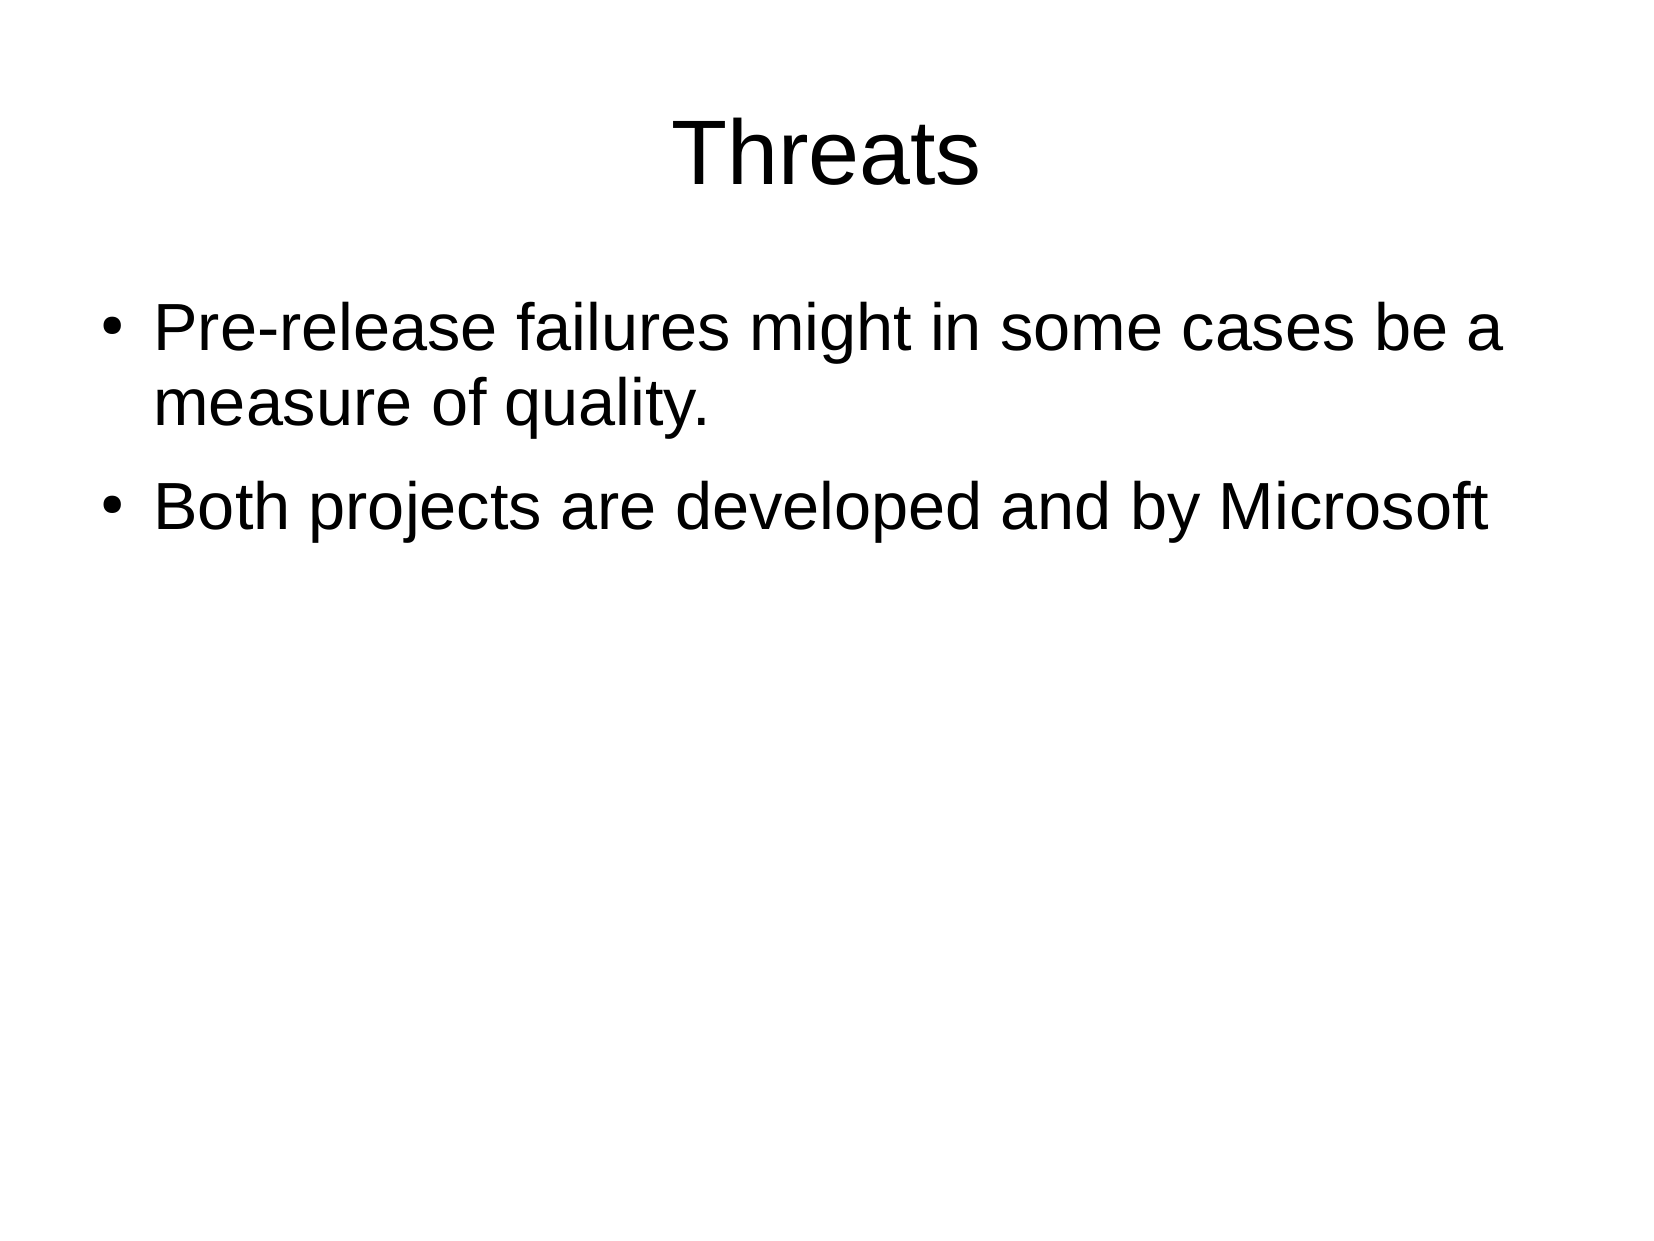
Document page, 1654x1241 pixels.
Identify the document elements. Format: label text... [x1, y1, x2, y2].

title Threats [82, 49, 1571, 257]
list Pre-release failures might in some cases be a measure of quality. Both projects are developed and by Microsoft [82, 290, 1571, 1010]
